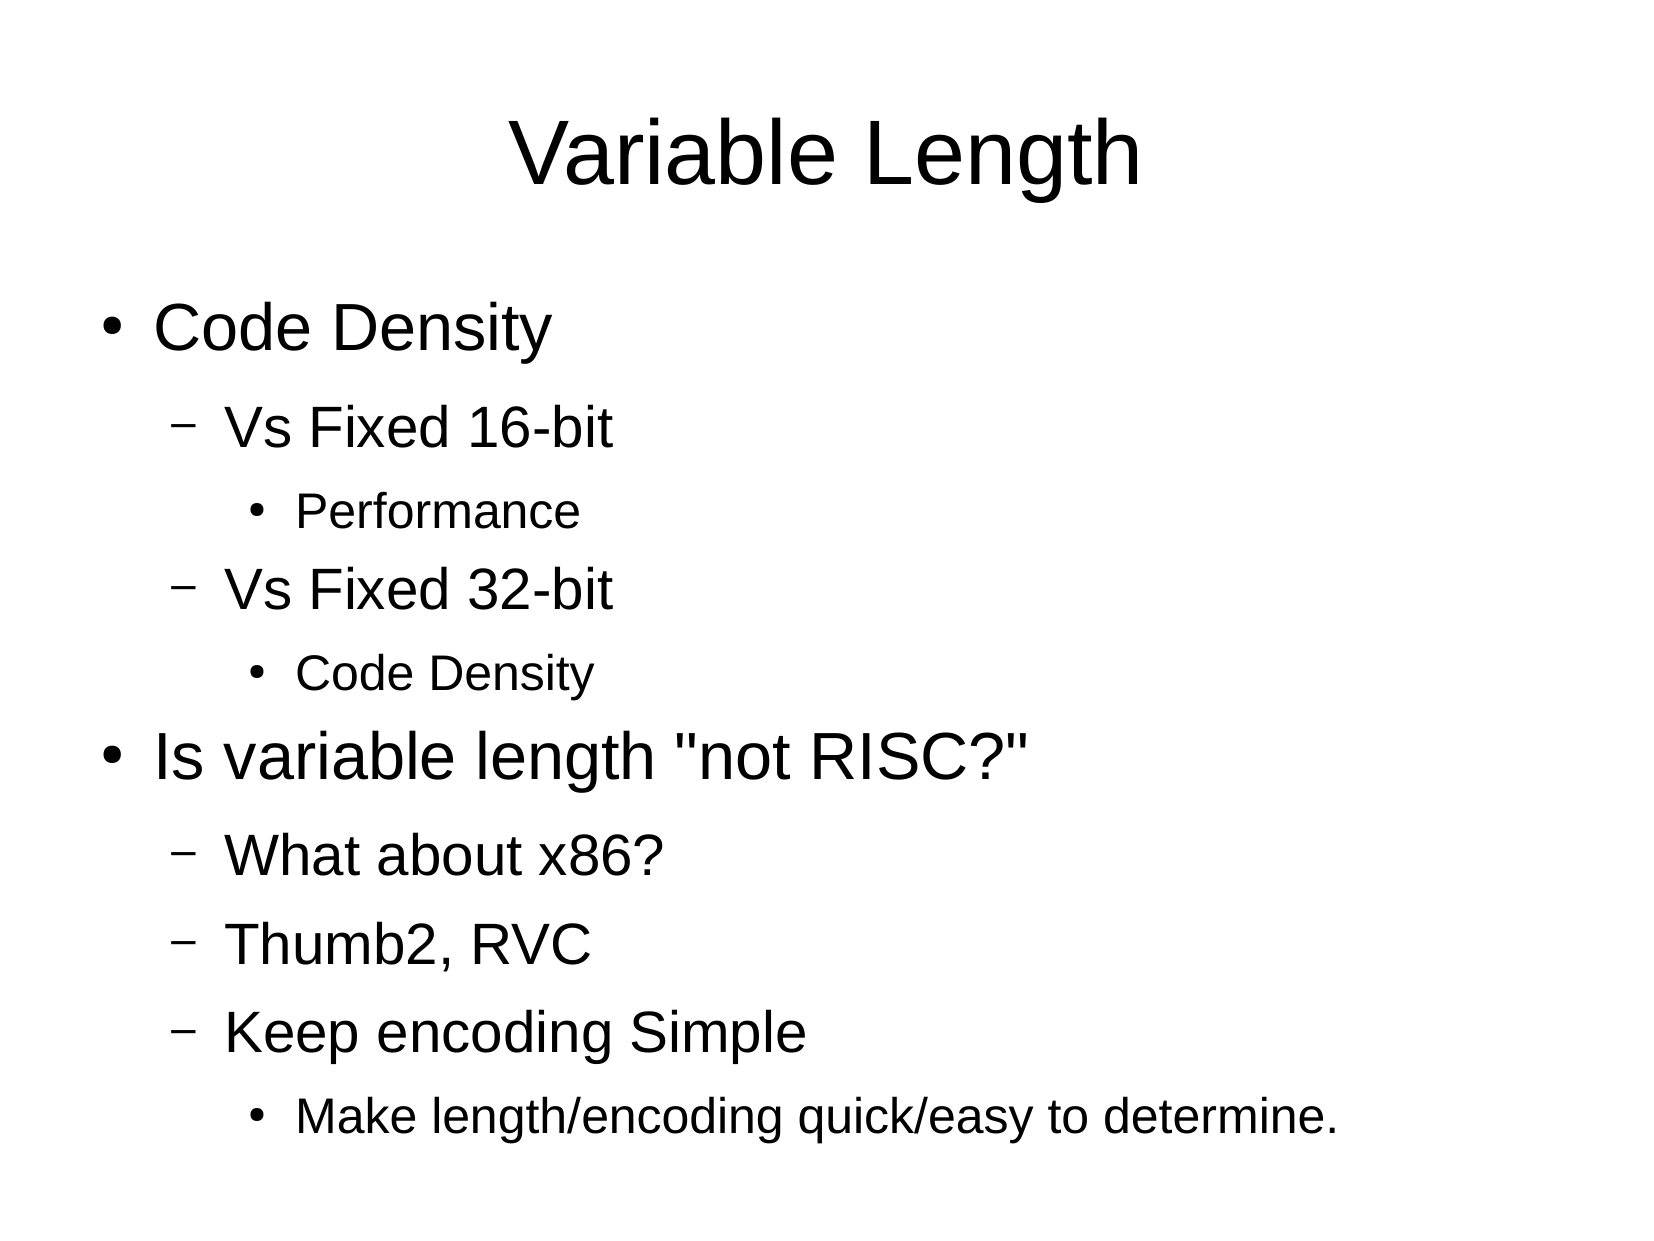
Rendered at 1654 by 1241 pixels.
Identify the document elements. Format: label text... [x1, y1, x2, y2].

title Variable Length [82, 49, 1571, 257]
list Code Density Vs Fixed 16-bit Performance Vs Fixed 32-bit Code Density Is variable length "not RISC?" What about x86? Thumb2, RVC Keep encoding Simple Make length/encoding quick/easy to determine. [82, 290, 1571, 1144]
